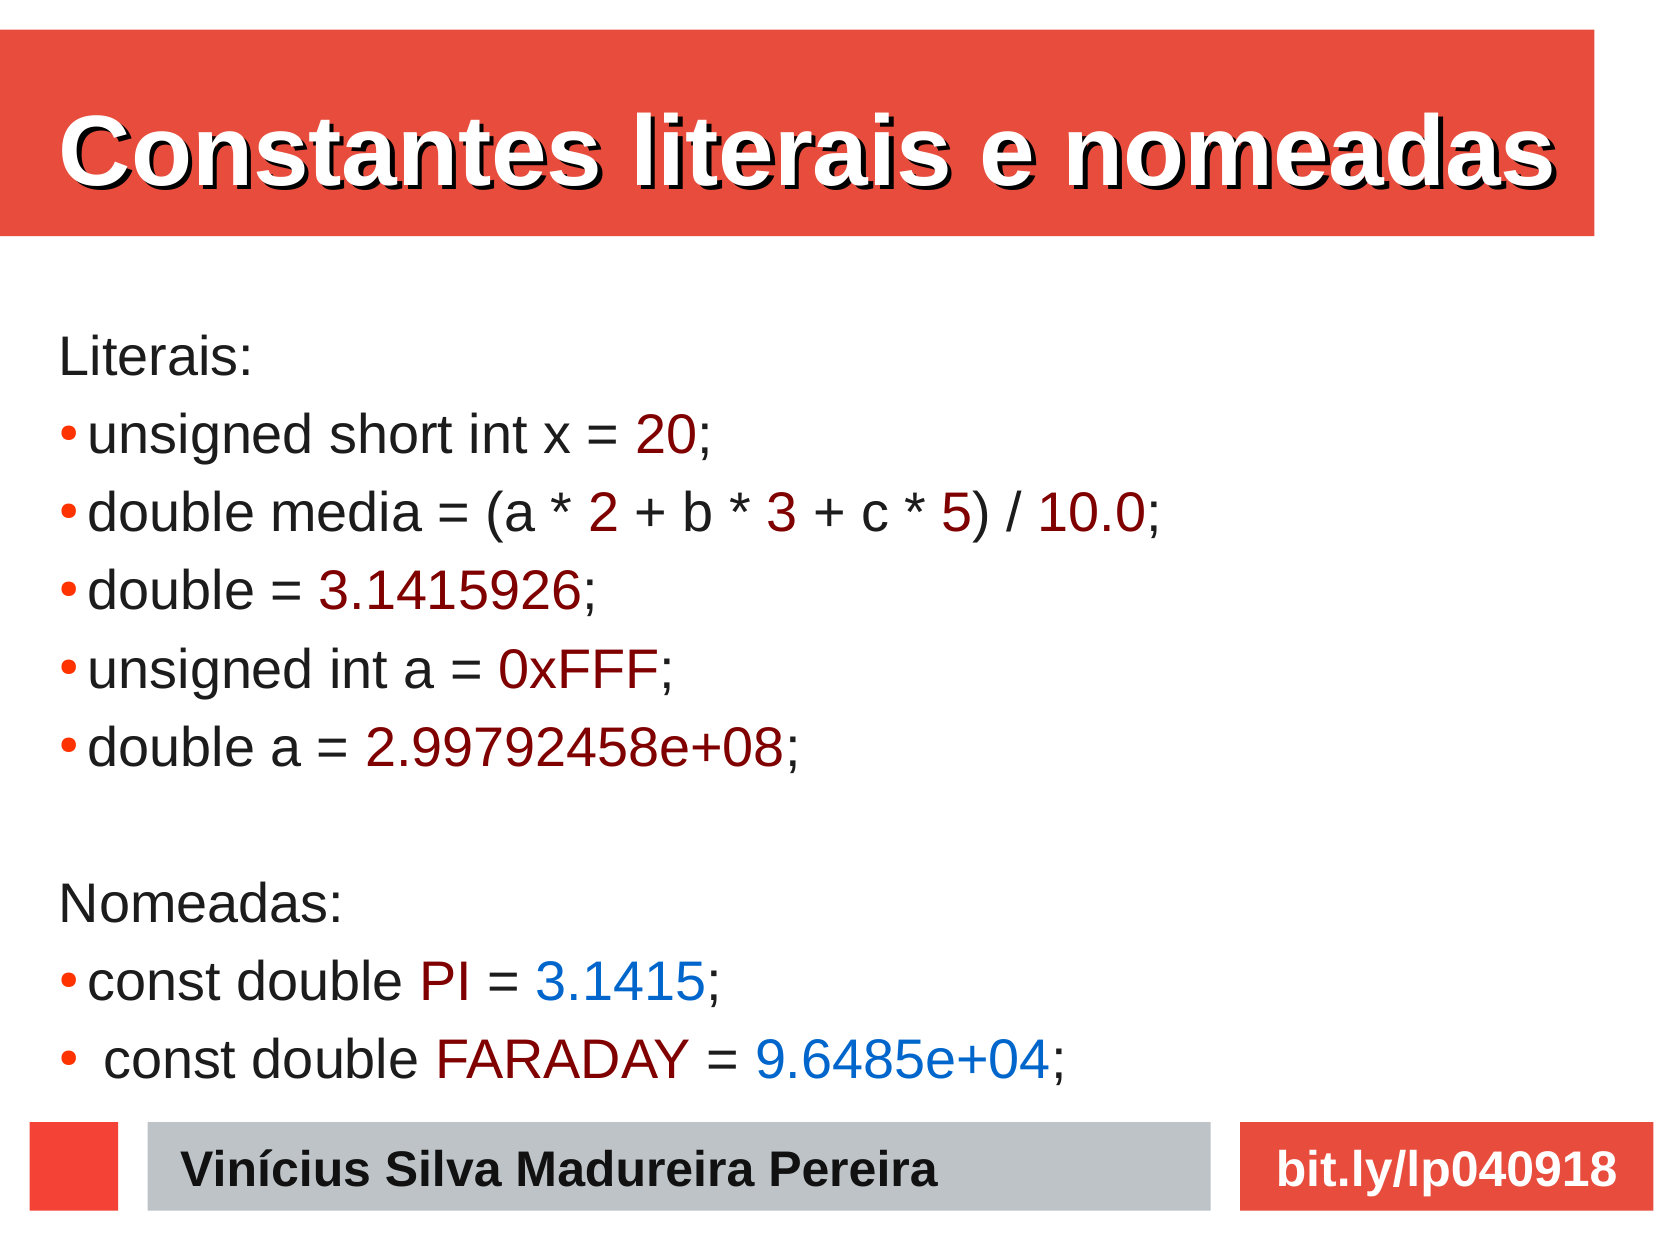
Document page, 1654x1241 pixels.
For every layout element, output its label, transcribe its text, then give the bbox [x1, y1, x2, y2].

title Constantes literais e nomeadas [59, 59, 1595, 207]
list Literais: unsigned short int x = 20; double media = (a * 2 + b * 3 + c * 5) / 10.0; double = 3.1415926; unsigned int a = 0xFFF; double a = 2.99792458e+08; Nomeadas: const double PI = 3.1415; const double FARADAY = 9.6485e+04; [59, 324, 1565, 1093]
text_box Vinícius Silva Madureira Pereira [165, 1133, 1170, 1205]
text_box bit.ly/lp040918 [1228, 1133, 1654, 1205]
